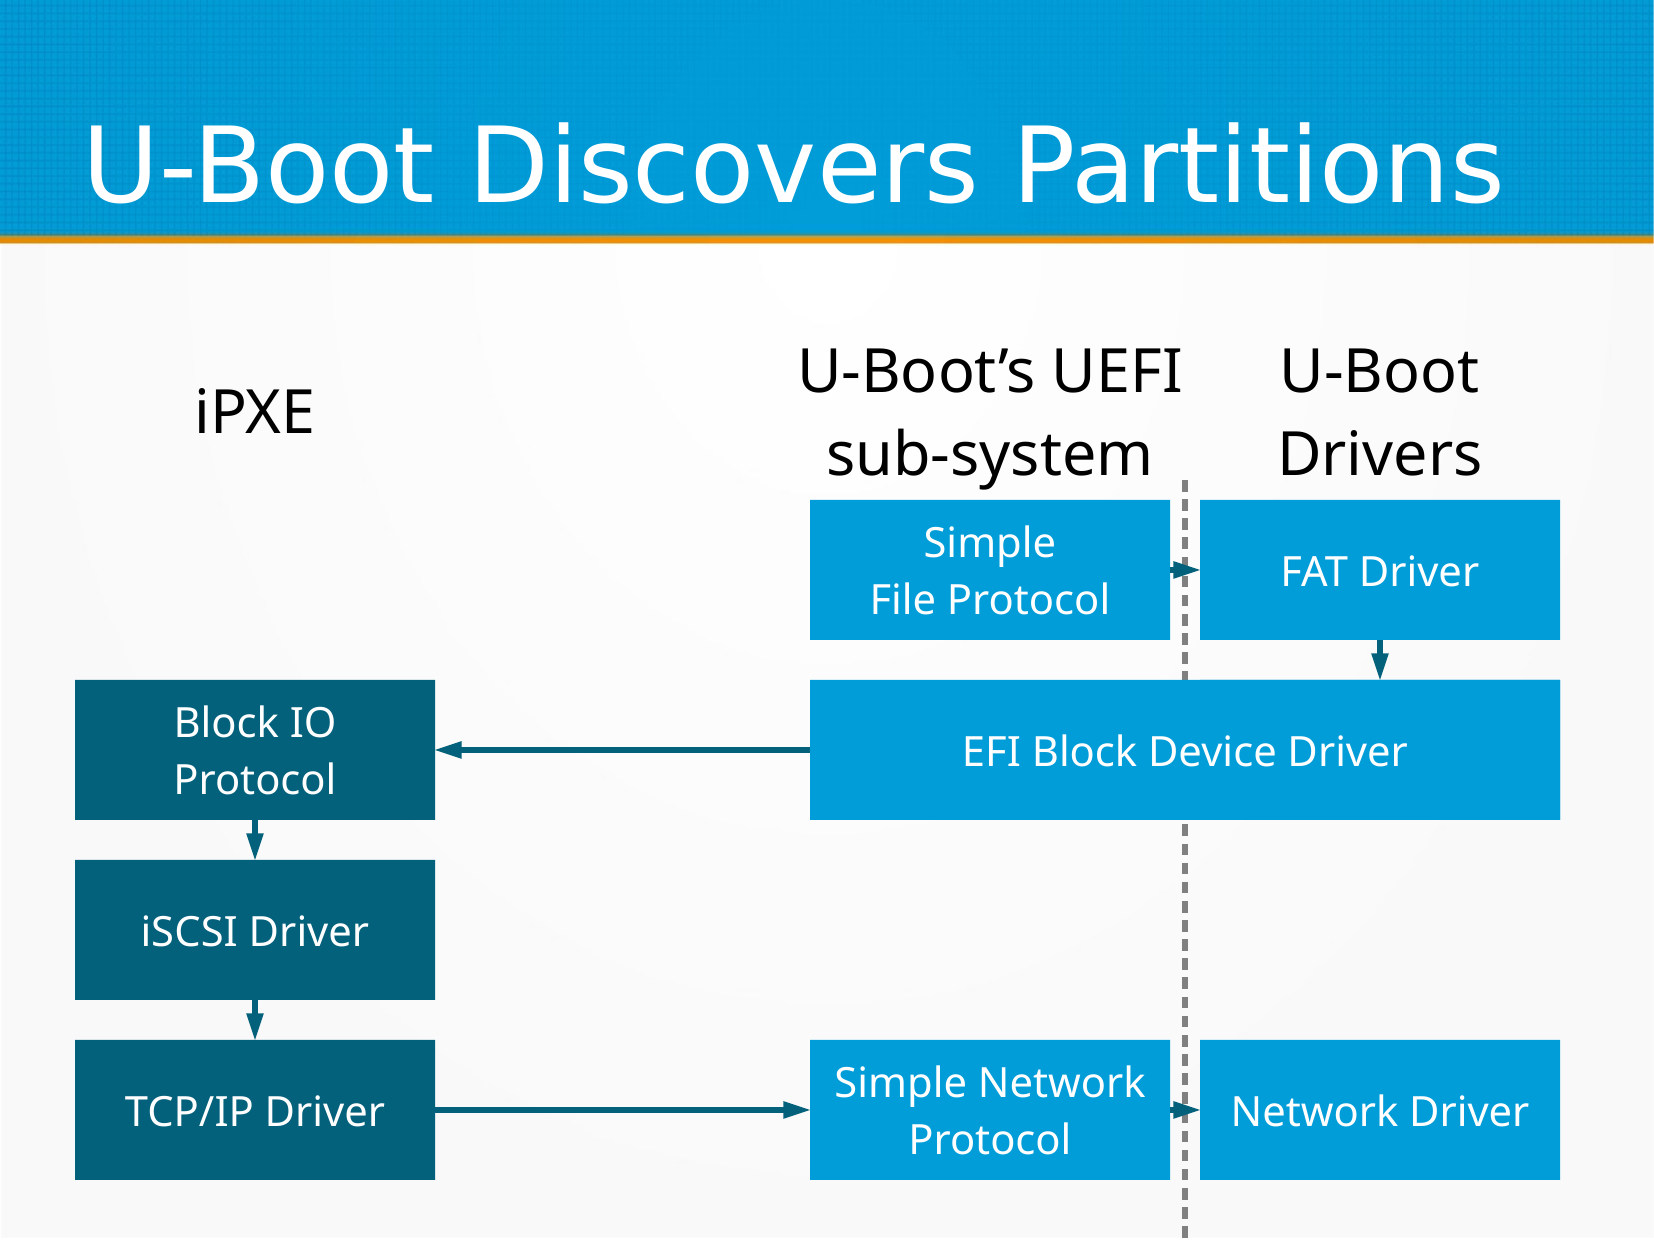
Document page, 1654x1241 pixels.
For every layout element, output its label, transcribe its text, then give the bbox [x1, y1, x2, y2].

text_box Simple Network Protocol [810, 1039, 1171, 1180]
text_box iSCSI Driver [75, 859, 436, 1000]
picture [0, 233, 1654, 1241]
text_box FAT Driver [1200, 499, 1561, 640]
text_box Network Driver [1200, 1039, 1561, 1180]
text_box TCP/IP Driver [75, 1039, 436, 1180]
title U-Boot Discovers Partitions [82, 19, 1571, 227]
text_box iPXE [75, 339, 436, 480]
text_box U-Boot’s UEFI sub-system [810, 339, 1171, 480]
text_box Block IO Protocol [75, 679, 436, 820]
text_box EFI Block Device Driver [810, 679, 1561, 820]
text_box Simple File Protocol [810, 499, 1171, 640]
text_box U-Boot Drivers [1199, 339, 1560, 480]
